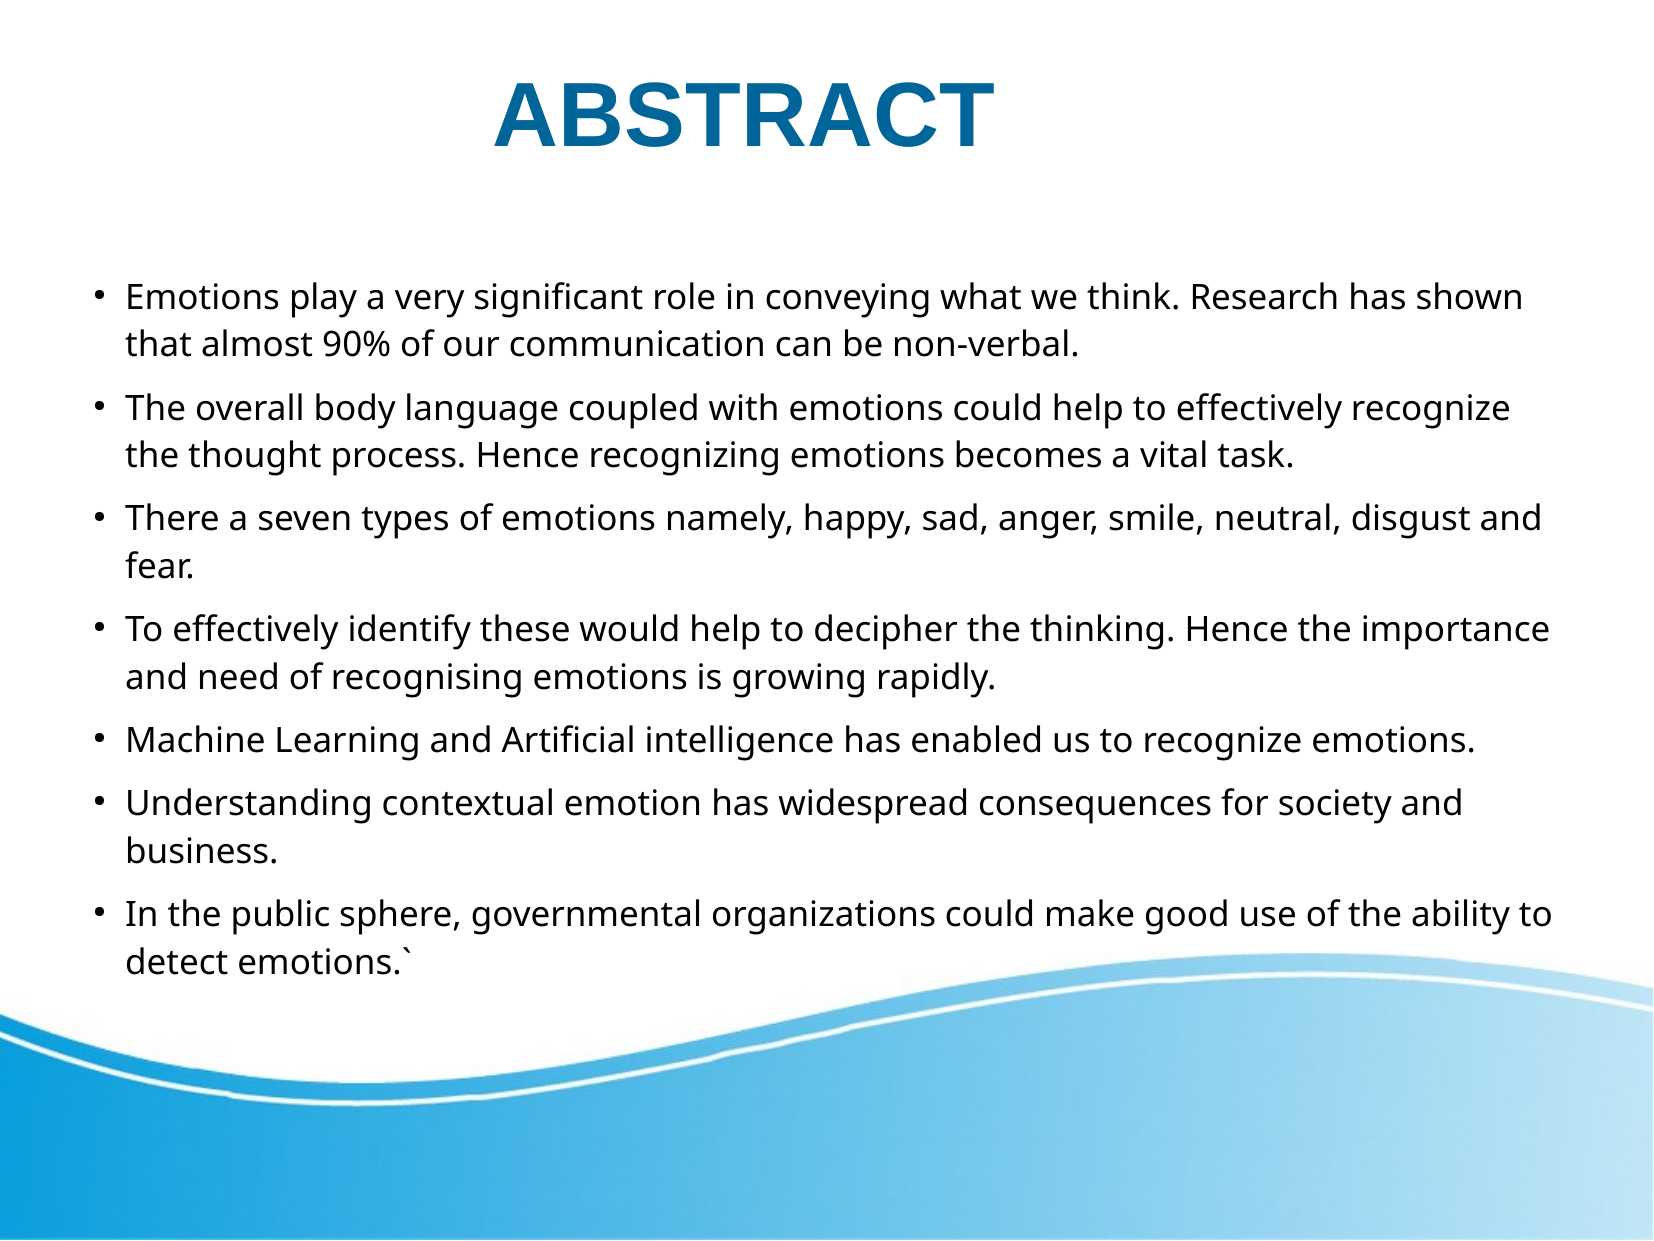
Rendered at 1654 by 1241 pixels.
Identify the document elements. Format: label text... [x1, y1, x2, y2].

picture [0, 952, 1654, 1240]
list Emotions play a very significant role in conveying what we think. Research has shown that almost 90% of our communication can be non-verbal. The overall body language coupled with emotions could help to effectively recognize the thought process. Hence recognizing emotions becomes a vital task. There a seven types of emotions namely, happy, sad, anger, smile, neutral, disgust and fear. To effectively identify these would help to decipher the thinking. Hence the importance and need of recognising emotions is growing rapidly. Machine Learning and Artificial intelligence has enabled us to recognize emotions. Understanding contextual emotion has widespread consequences for society and business. In the public sphere, governmental organizations could make good use of the ability to detect emotions.` [82, 271, 1571, 993]
title ABSTRACT [0, 11, 1489, 219]
